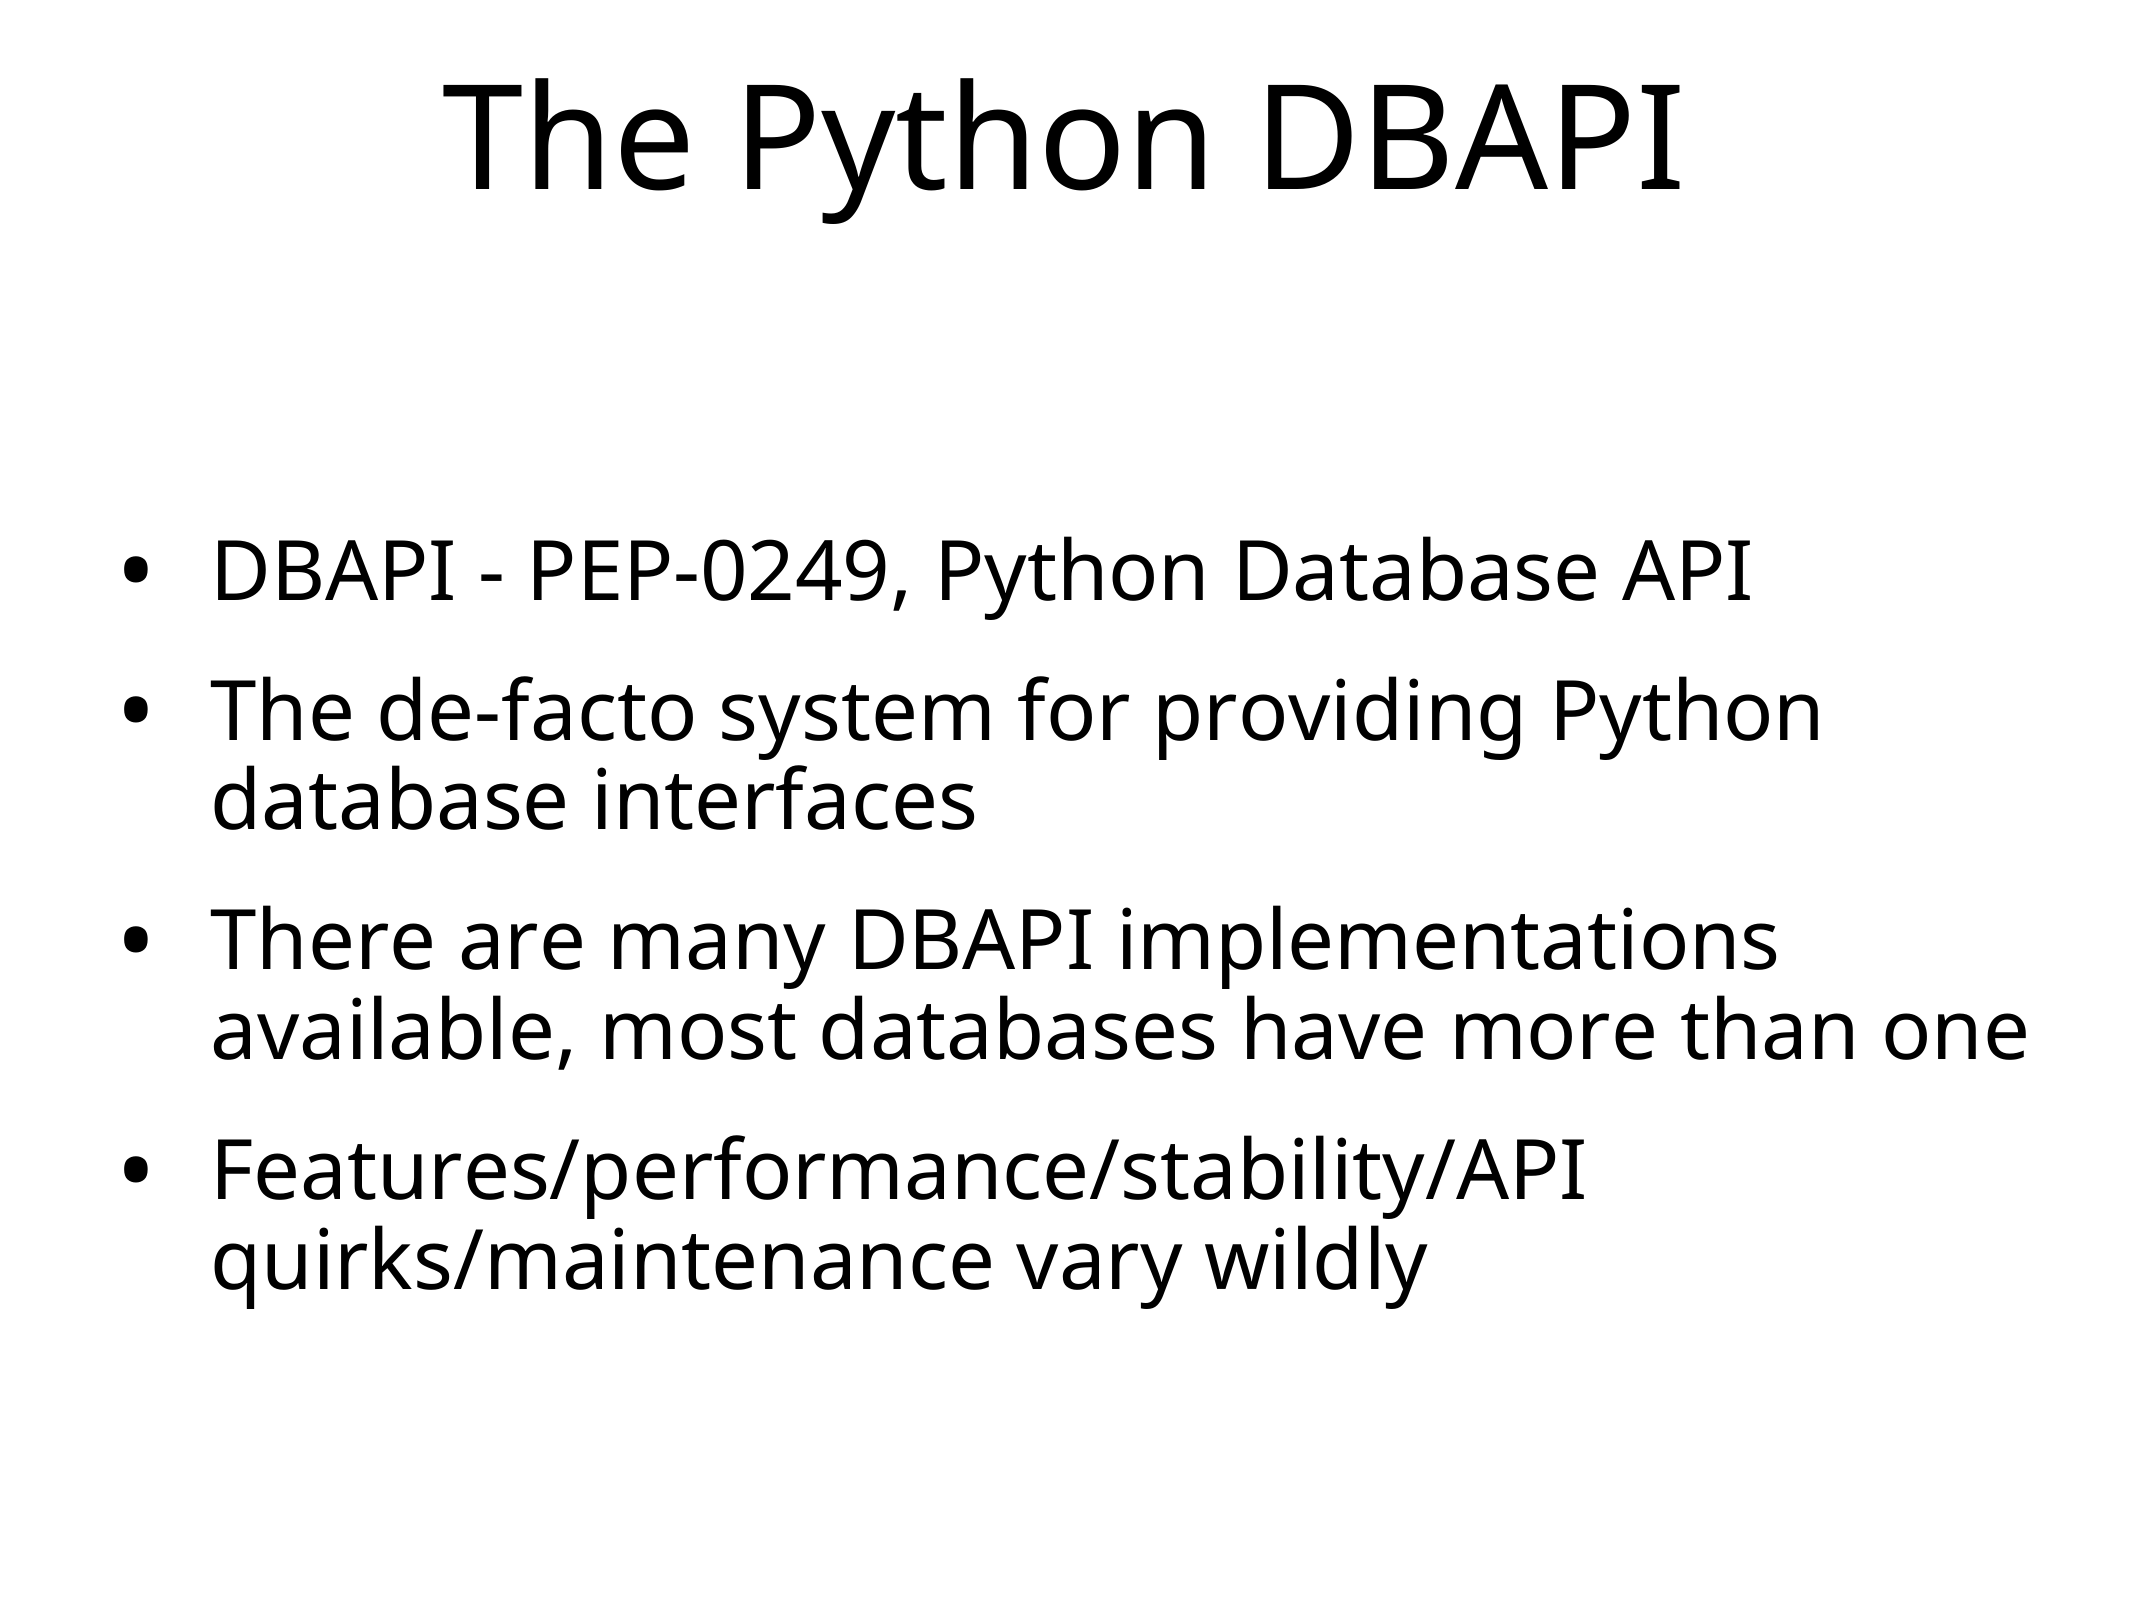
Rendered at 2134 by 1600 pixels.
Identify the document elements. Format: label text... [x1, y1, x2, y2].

title The Python DBAPI [60, 41, 2069, 244]
list DBAPI - PEP-0249, Python Database API The de-facto system for providing Python database interfaces There are many DBAPI implementations available, most databases have more than one Features/performance/stability/API quirks/maintenance vary wildly [56, 281, 2065, 1555]
